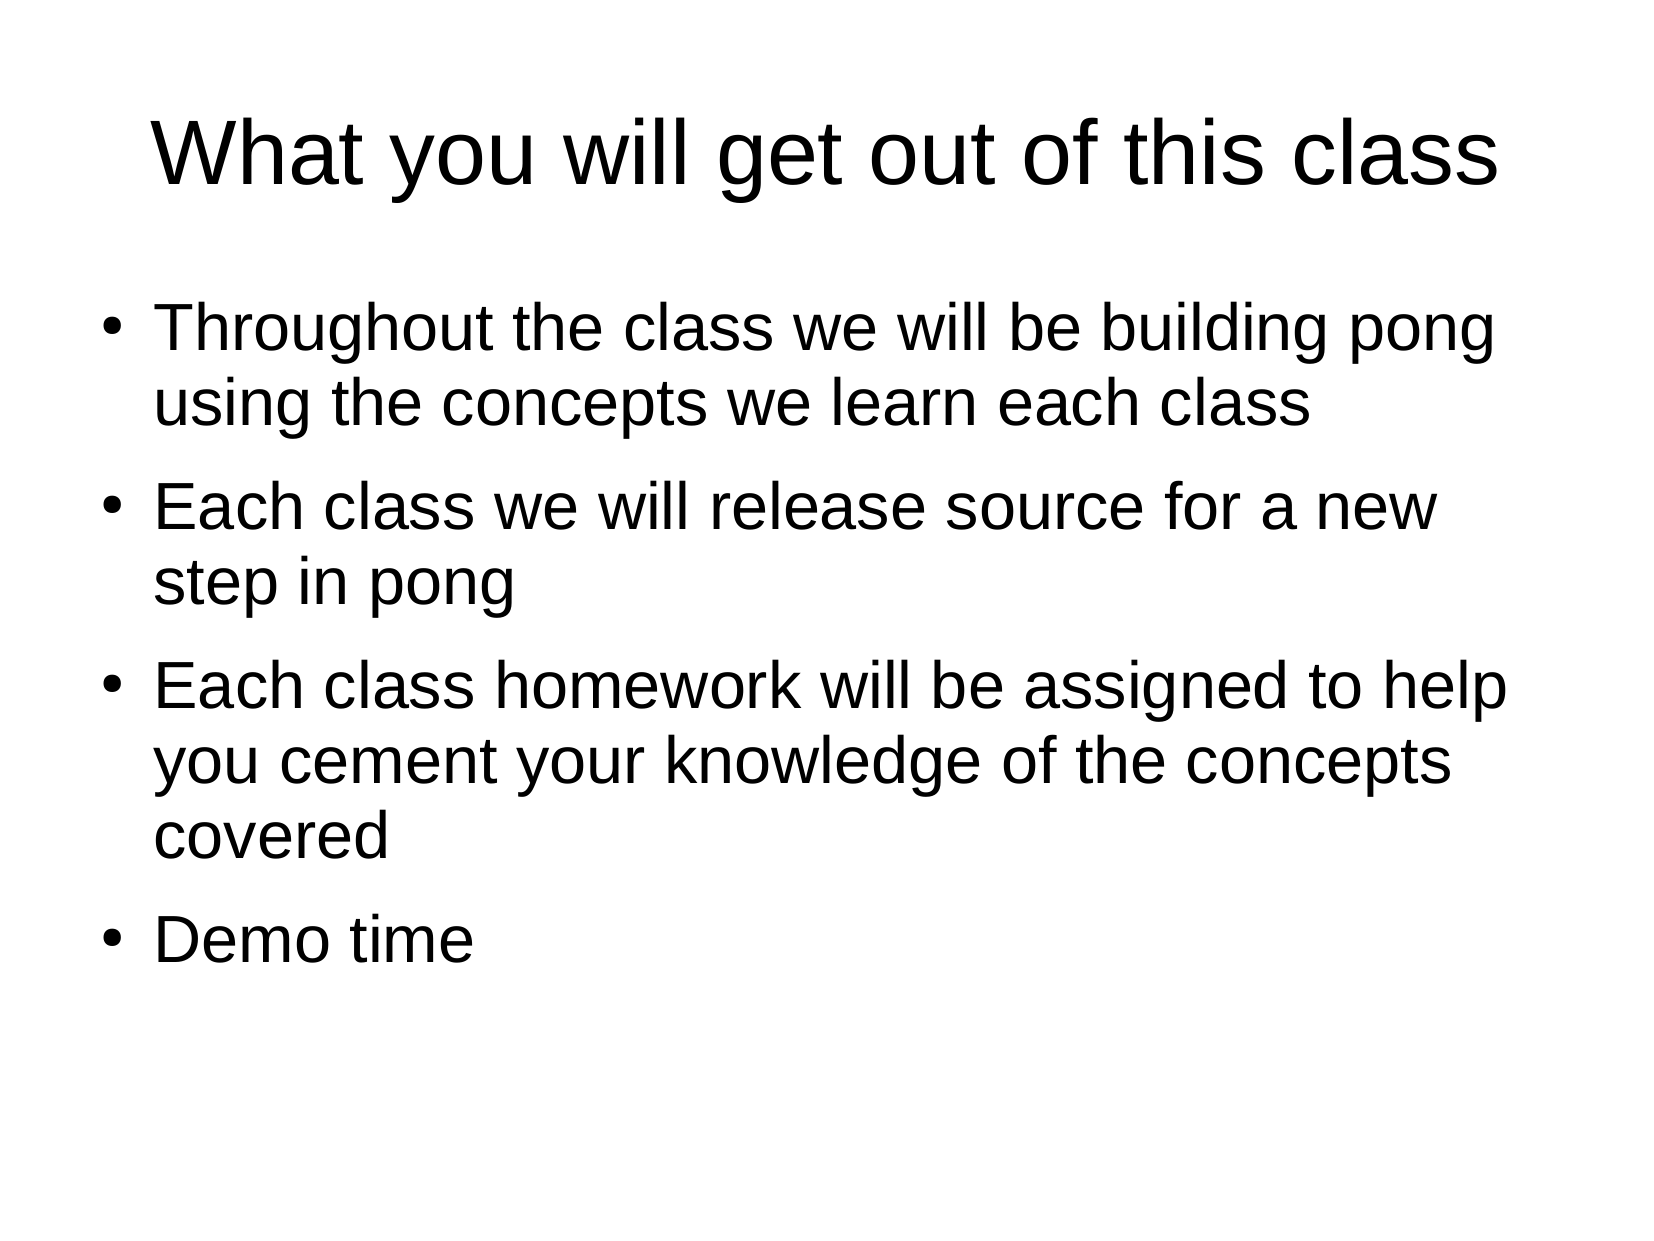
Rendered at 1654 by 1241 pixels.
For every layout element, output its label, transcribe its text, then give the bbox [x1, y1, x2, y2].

list Throughout the class we will be building pong using the concepts we learn each class Each class we will release source for a new step in pong Each class homework will be assigned to help you cement your knowledge of the concepts covered Demo time [82, 290, 1571, 1109]
title What you will get out of this class [82, 49, 1571, 257]
